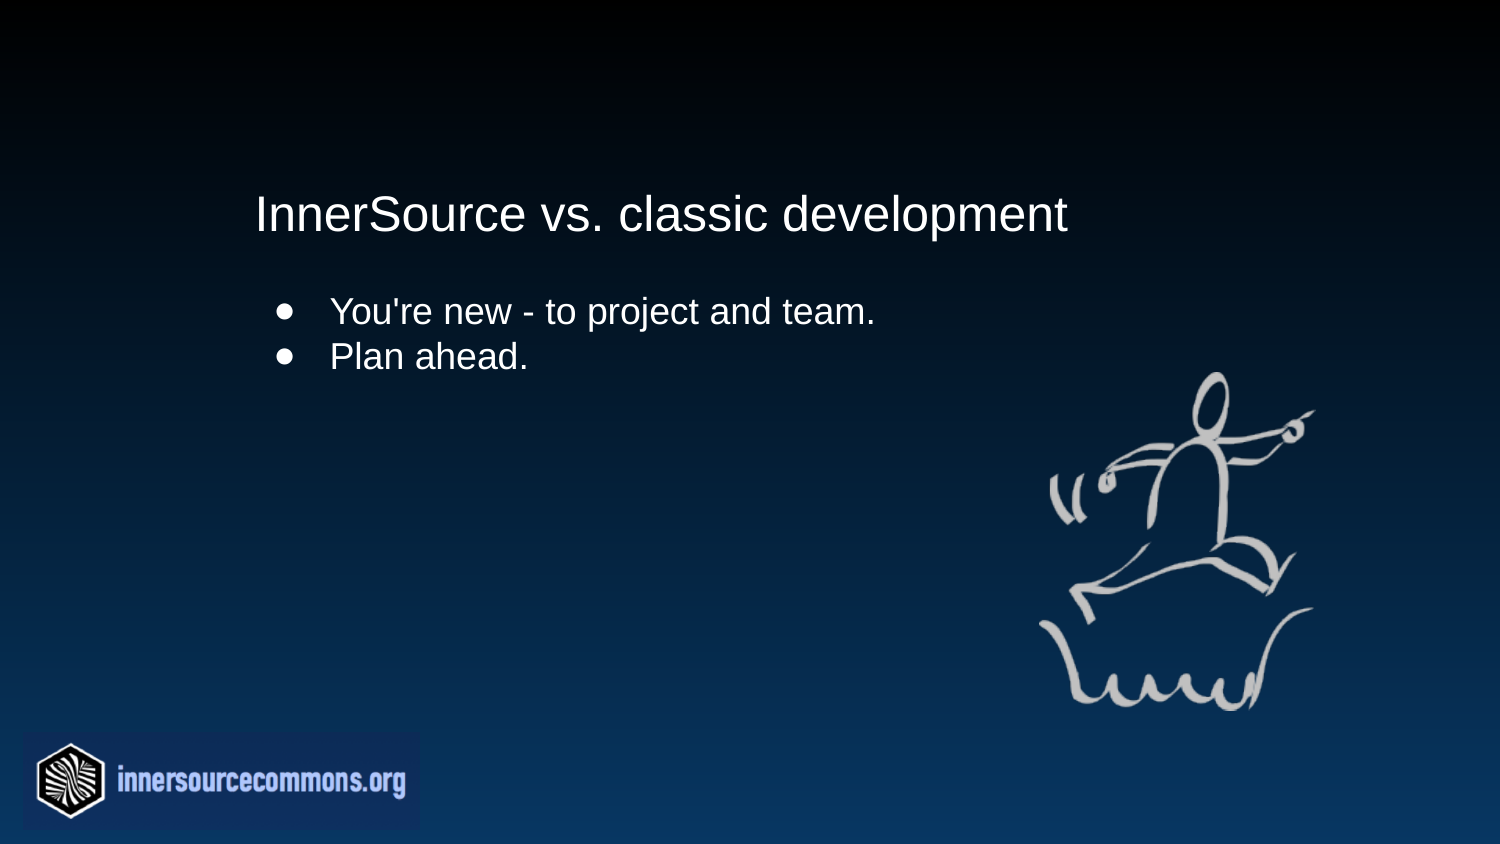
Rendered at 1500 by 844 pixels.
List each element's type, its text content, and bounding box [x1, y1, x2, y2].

picture [23, 732, 420, 830]
picture [1039, 372, 1316, 711]
text_box InnerSource vs. classic development You're new - to project and team. Plan ahead. [239, 166, 1154, 274]
